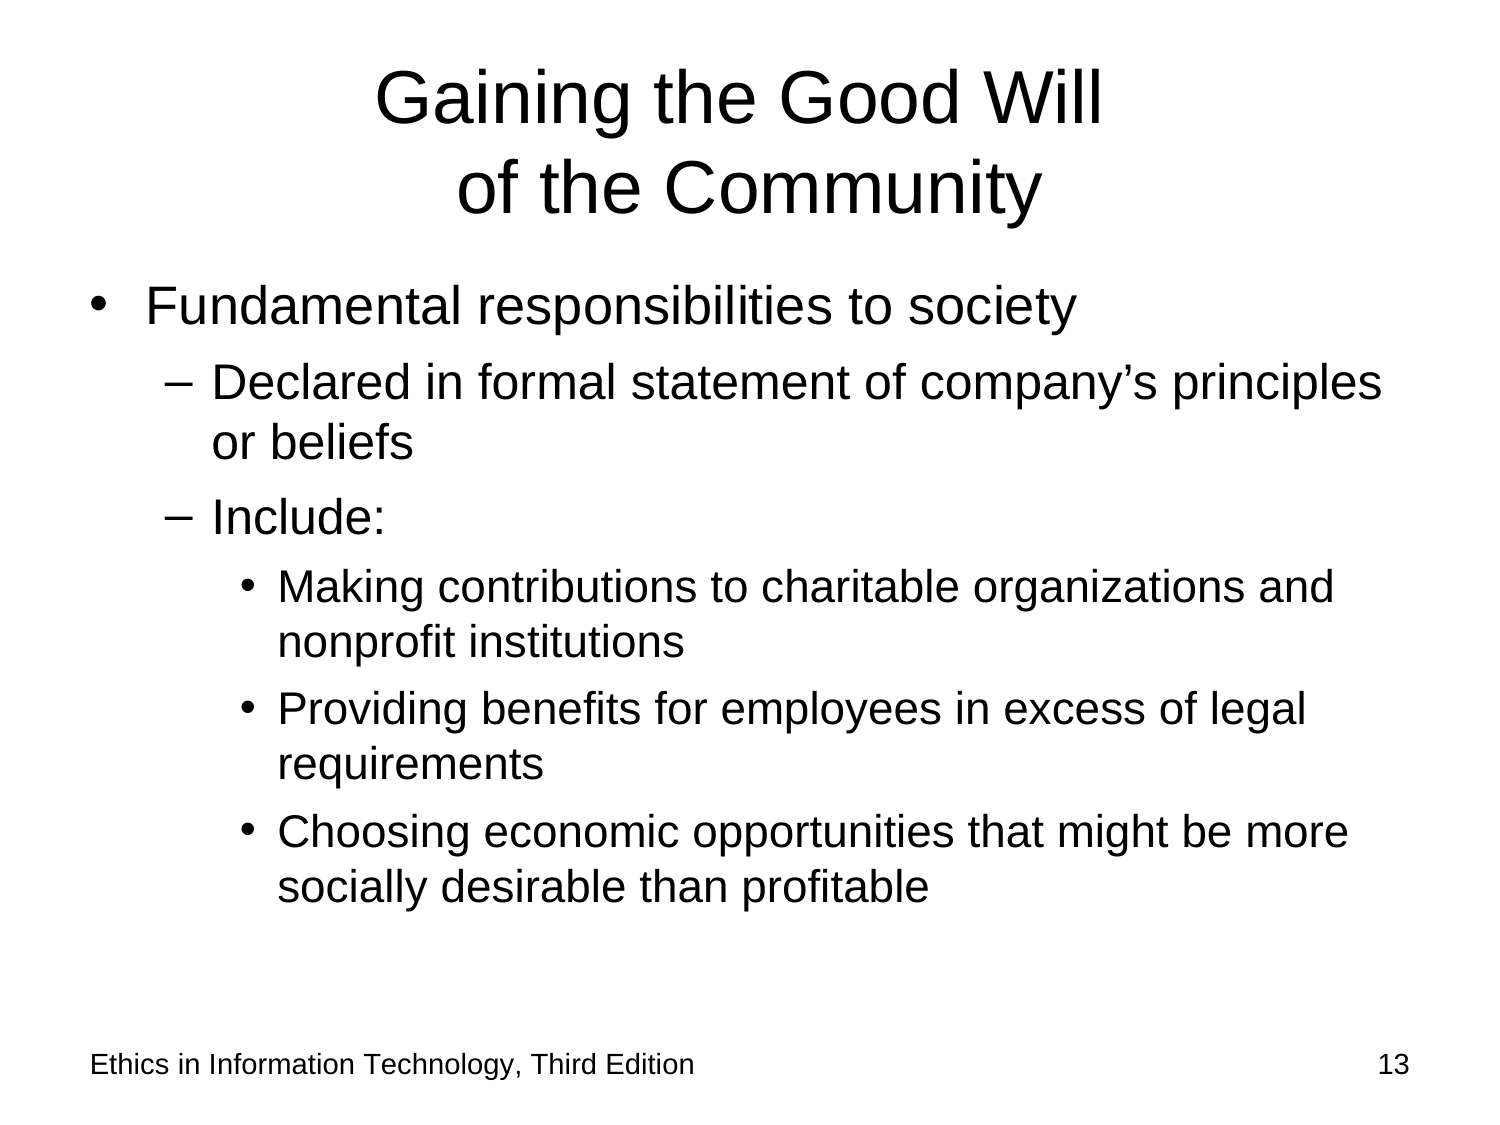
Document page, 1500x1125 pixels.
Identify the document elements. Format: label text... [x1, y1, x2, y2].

title Gaining the Good Will of the Community [75, 40, 1426, 238]
list Fundamental responsibilities to society Declared in formal statement of company’s principles or beliefs Include: Making contributions to charitable organizations and nonprofit institutions Providing benefits for employees in excess of legal requirements Choosing economic opportunities that might be more socially desirable than profitable [75, 262, 1426, 927]
text_box <number> [1074, 1037, 1425, 1103]
text_box Ethics in Information Technology, Third Edition [74, 1037, 1074, 1103]
